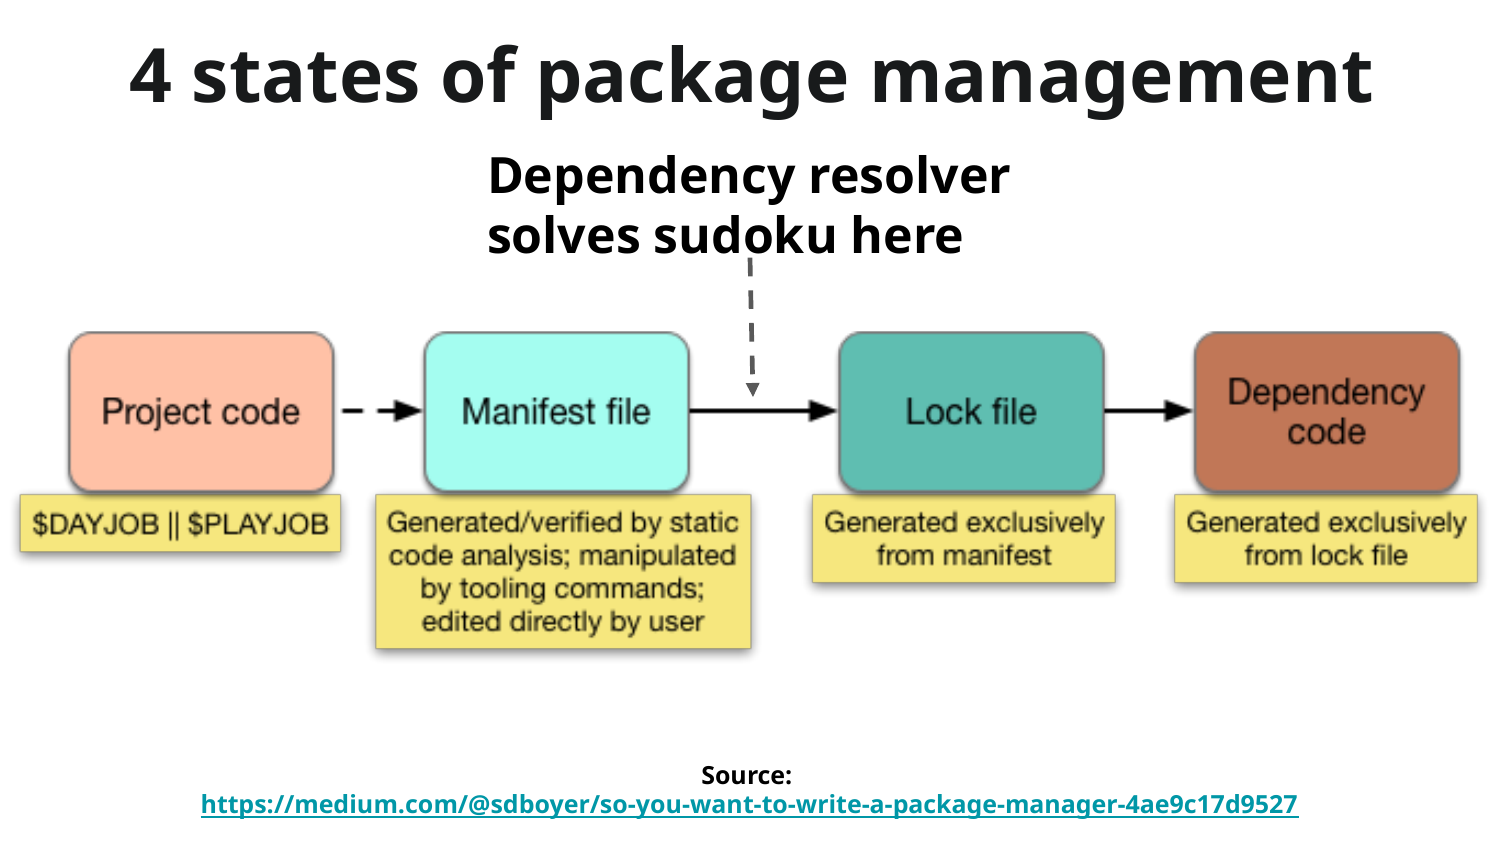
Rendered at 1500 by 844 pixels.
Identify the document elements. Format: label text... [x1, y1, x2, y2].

picture [1, 308, 1500, 669]
text_box 4 states of package management [1, 12, 1500, 129]
text_box Dependency resolver solves sudoku here [472, 128, 1028, 258]
text_box Source: https://medium.com/@sdboyer/so-you-want-to-write-a-package-manager-4ae9c17d9527 [161, 770, 1339, 813]
